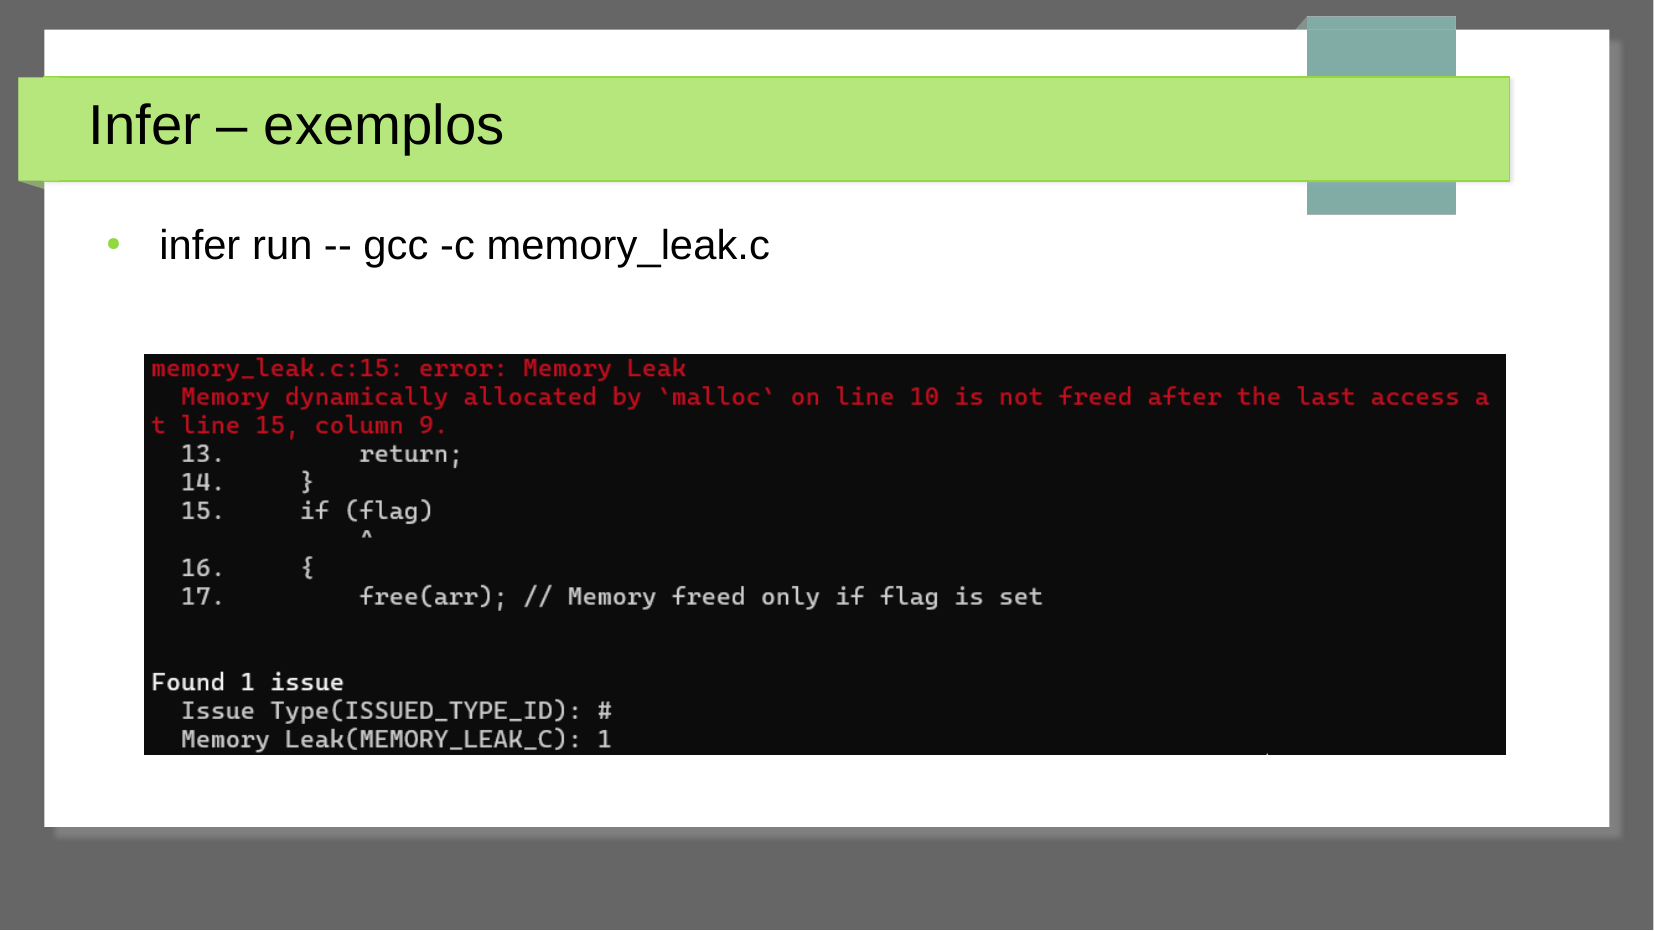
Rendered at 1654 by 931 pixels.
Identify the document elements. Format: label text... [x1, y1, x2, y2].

picture [144, 354, 1506, 755]
list infer run -- gcc -c memory_leak.c [88, 221, 1565, 813]
title Infer – exemplos [88, 73, 1506, 178]
